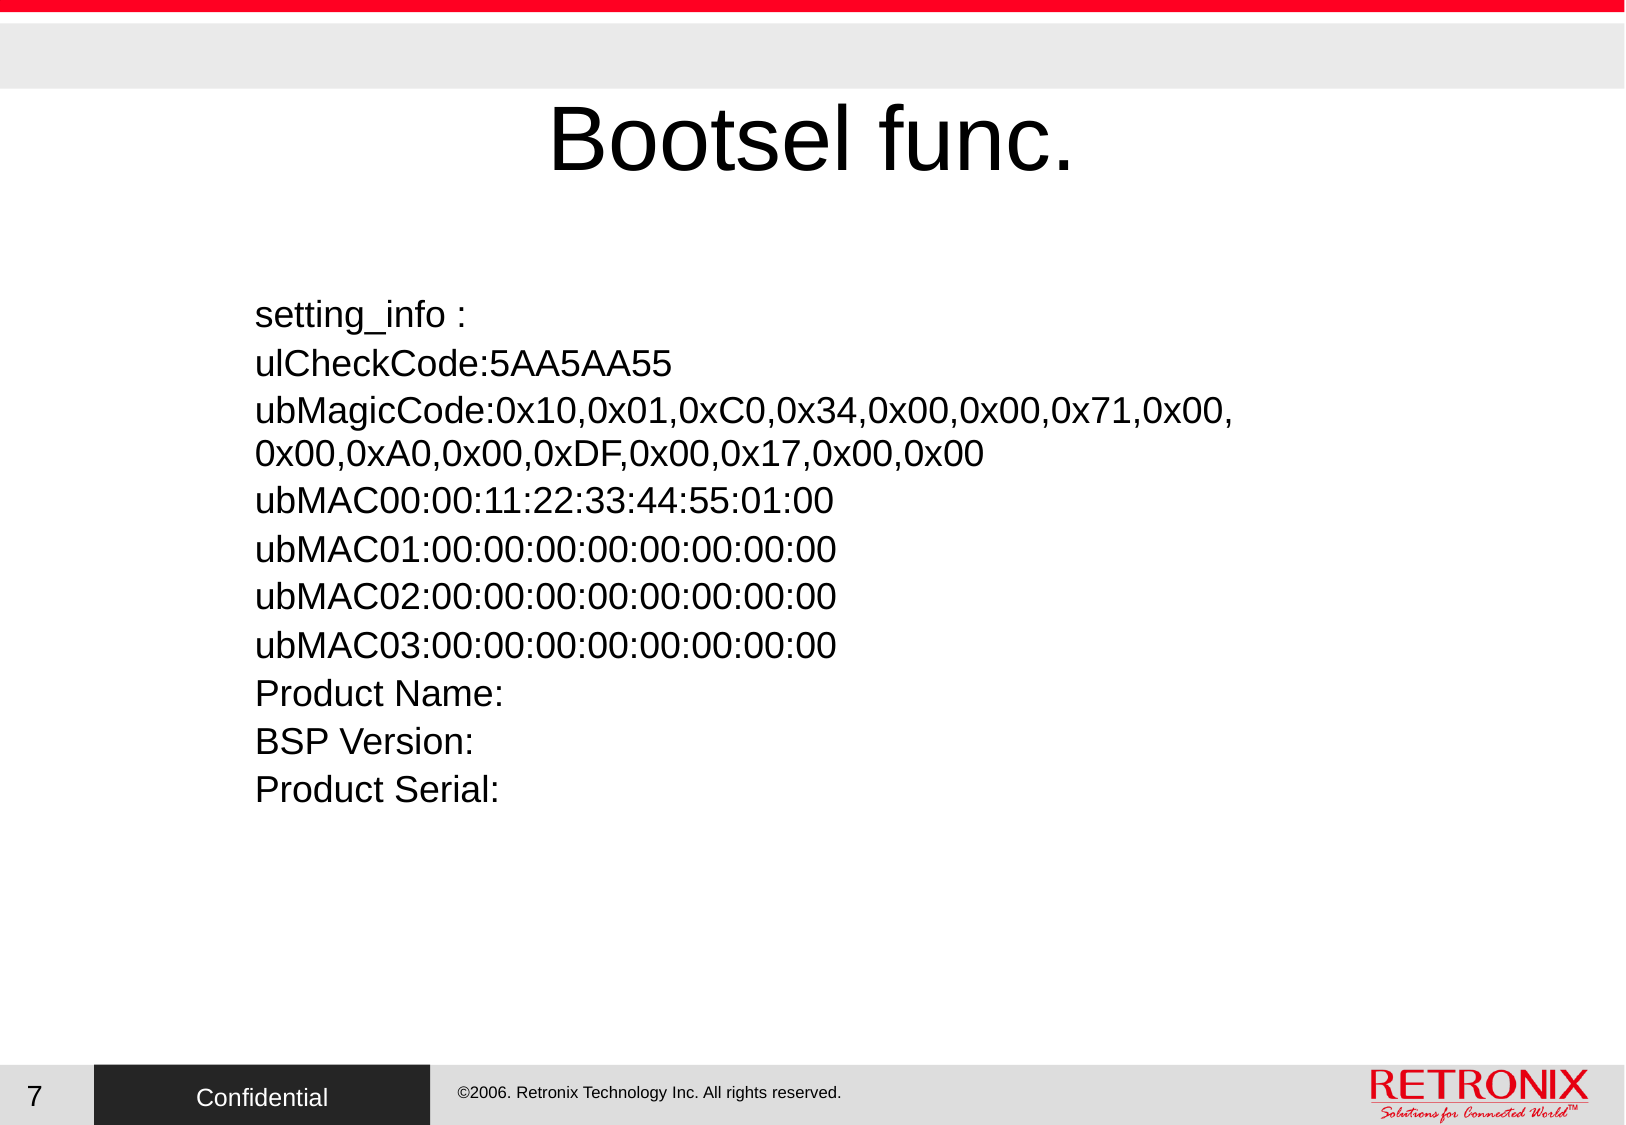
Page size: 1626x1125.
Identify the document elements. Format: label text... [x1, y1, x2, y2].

text_box setting_info : ulCheckCode:5AA5AA55 ubMagicCode:0x10,0x01,0xC0,0x34,0x00,0x00,0x71,0x00,0x00,0xA0,0x00,0xDF,0x00,0x17,0x00,0x00 ubMAC00:00:11:22:33:44:55:01:00 ubMAC01:00:00:00:00:00:00:00:00 ubMAC02:00:00:00:00:00:00:00:00 ubMAC03:00:00:00:00:00:00:00:00 Product Name: BSP Version: Product Serial: [240, 270, 1261, 866]
text_box <number> [11, 1070, 100, 1116]
picture [1367, 1067, 1592, 1125]
title Bootsel func. [81, 44, 1544, 233]
